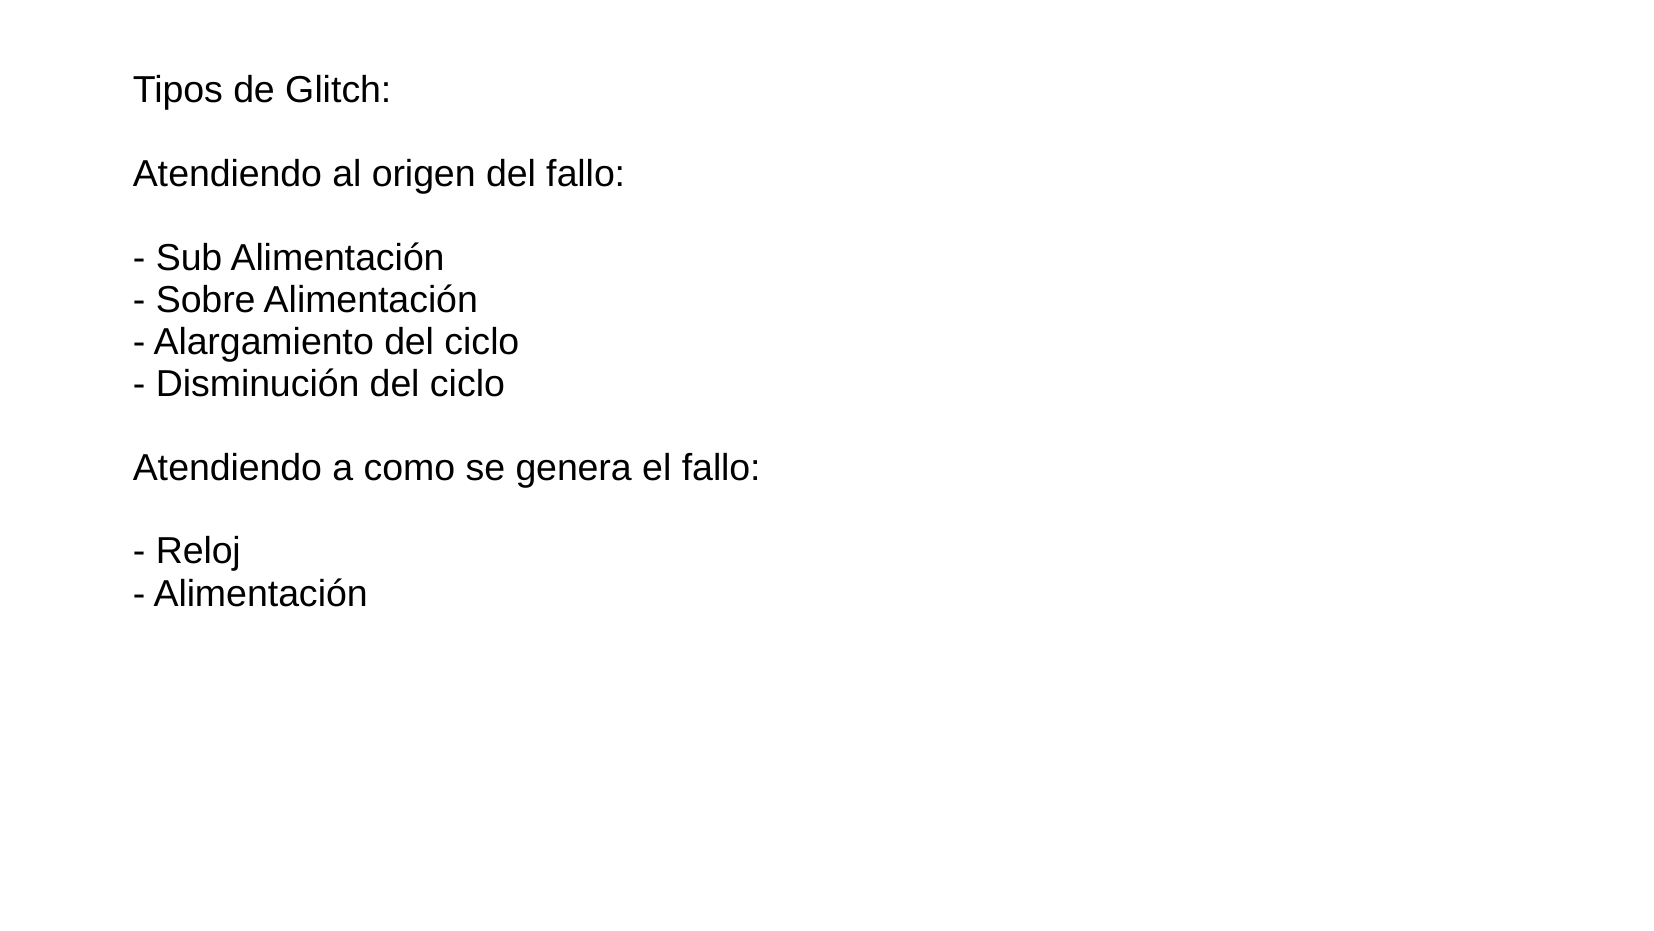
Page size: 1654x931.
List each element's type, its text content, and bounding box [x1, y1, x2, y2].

text_box Tipos de Glitch: Atendiendo al origen del fallo: - Sub Alimentación - Sobre Alimentación - Alargamiento del ciclo - Disminución del ciclo Atendiendo a como se genera el fallo: - Reloj - Alimentación [118, 60, 1536, 823]
